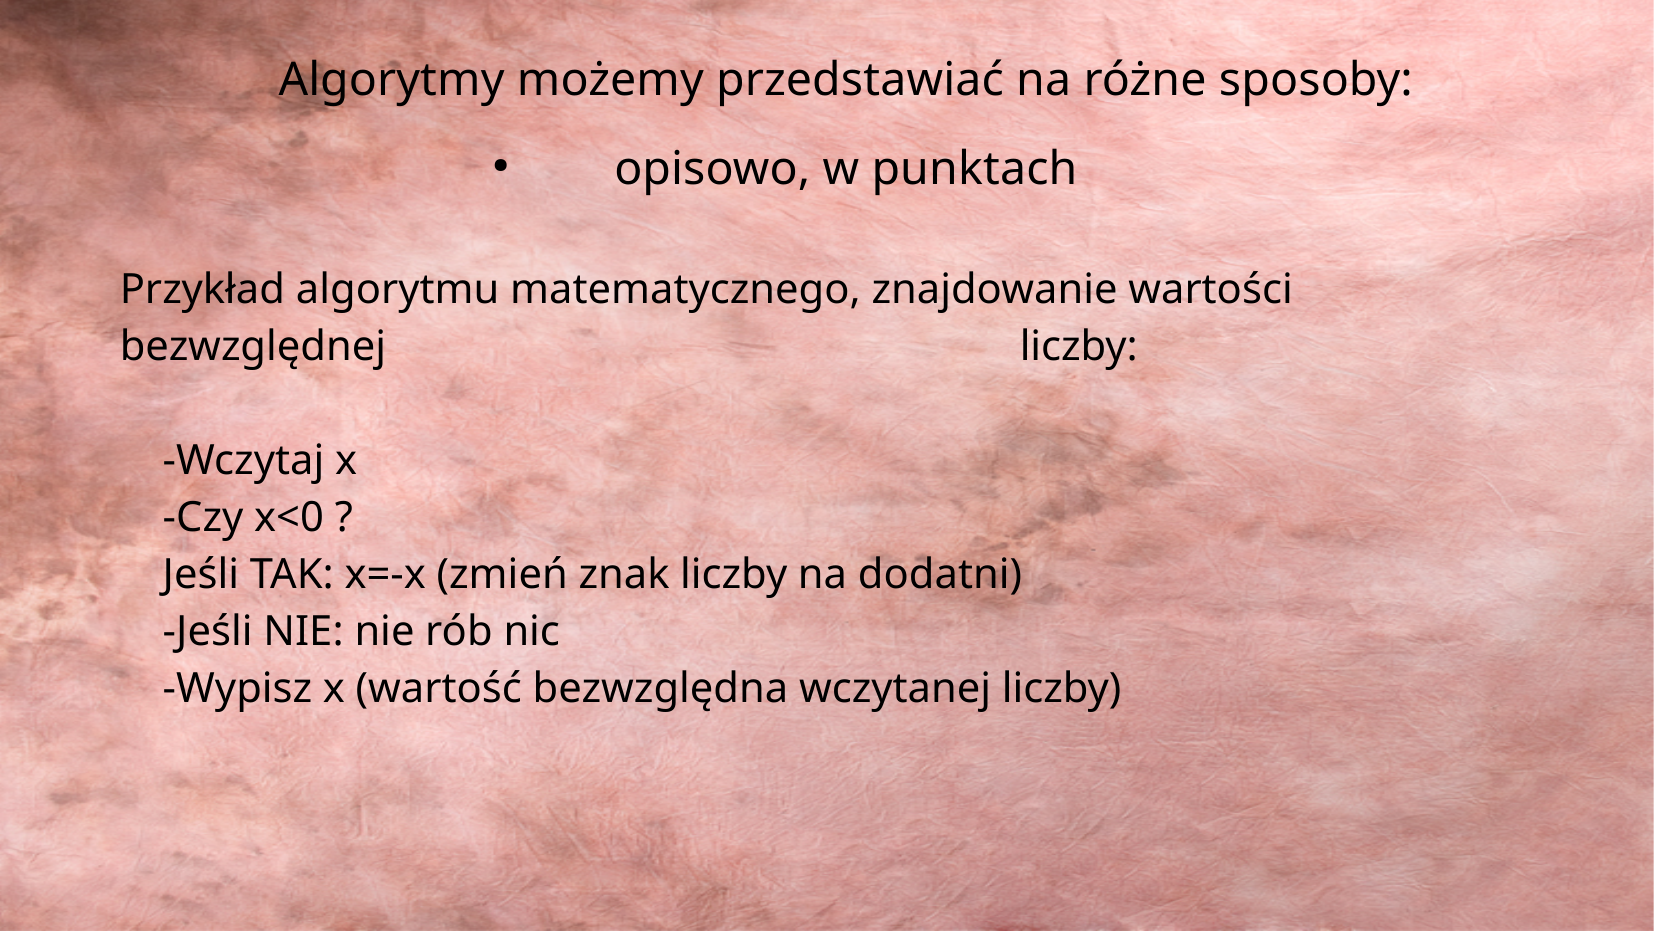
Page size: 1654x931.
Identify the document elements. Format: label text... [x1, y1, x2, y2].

picture [0, 0, 1654, 931]
list Algorytmy możemy przedstawiać na różne sposoby: opisowo, w punktach [71, 45, 1561, 198]
text_box Przykład algorytmu matematycznego, znajdowanie wartości bezwzględnej liczby: -Wczytaj x -Czy x<0 ? Jeśli TAK: x=-x (zmień znak liczby na dodatni) -Jeśli NIE: nie rób nic -Wypisz x (wartość bezwzględna wczytanej liczby) [105, 251, 1576, 601]
